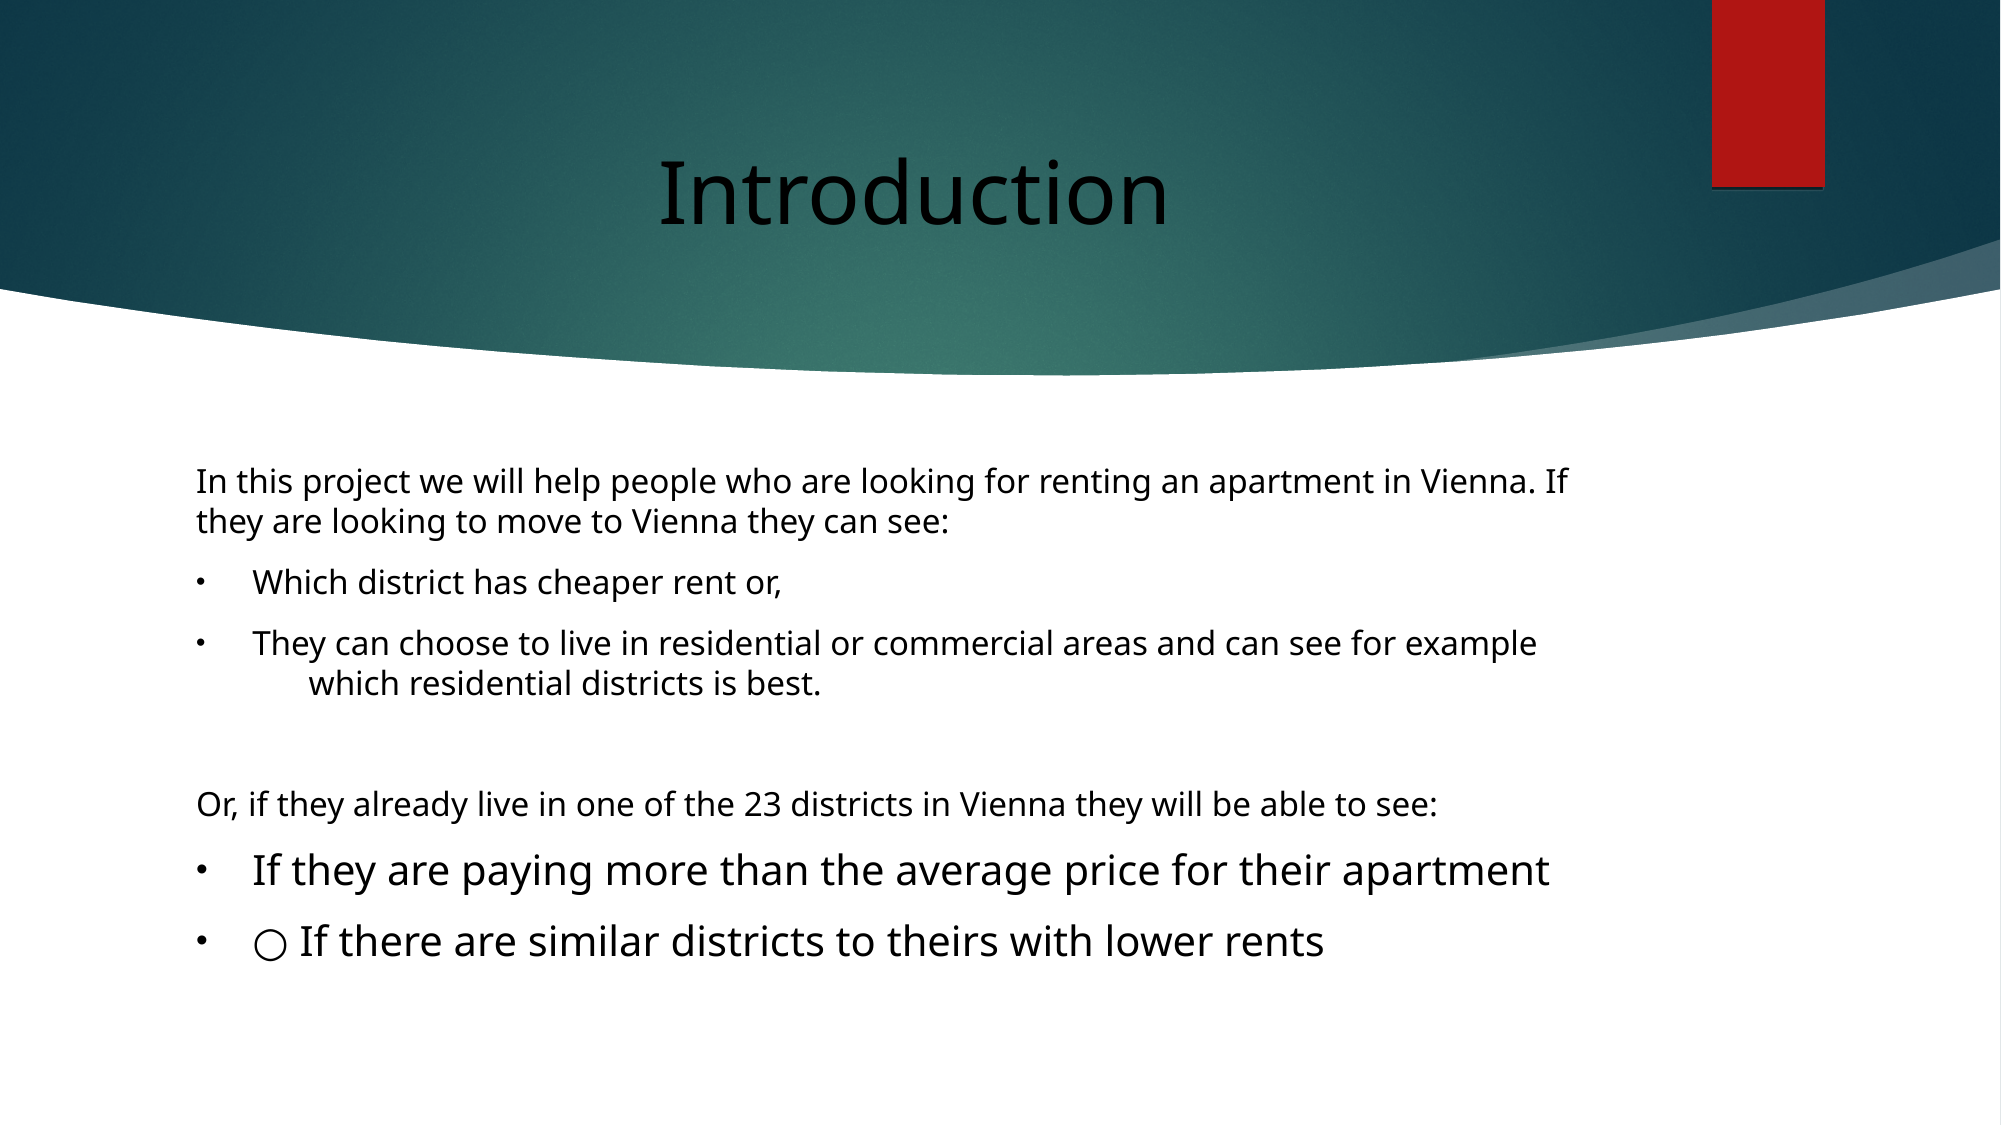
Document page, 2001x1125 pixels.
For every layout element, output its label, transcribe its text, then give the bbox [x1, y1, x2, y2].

title Introduction [181, 74, 1649, 305]
text_box [0, 0, 2000, 1125]
list In this project we will help people who are looking for renting an apartment in Vienna. If they are looking to move to Vienna they can see: Which district has cheaper rent or, They can choose to live in residential or commercial areas and can see for example which residential districts is best. Or, if they already live in one of the 23 districts in Vienna they will be able to see: If they are paying more than the average price for their apartment ○ If there are similar districts to theirs with lower rents [181, 453, 1649, 1025]
